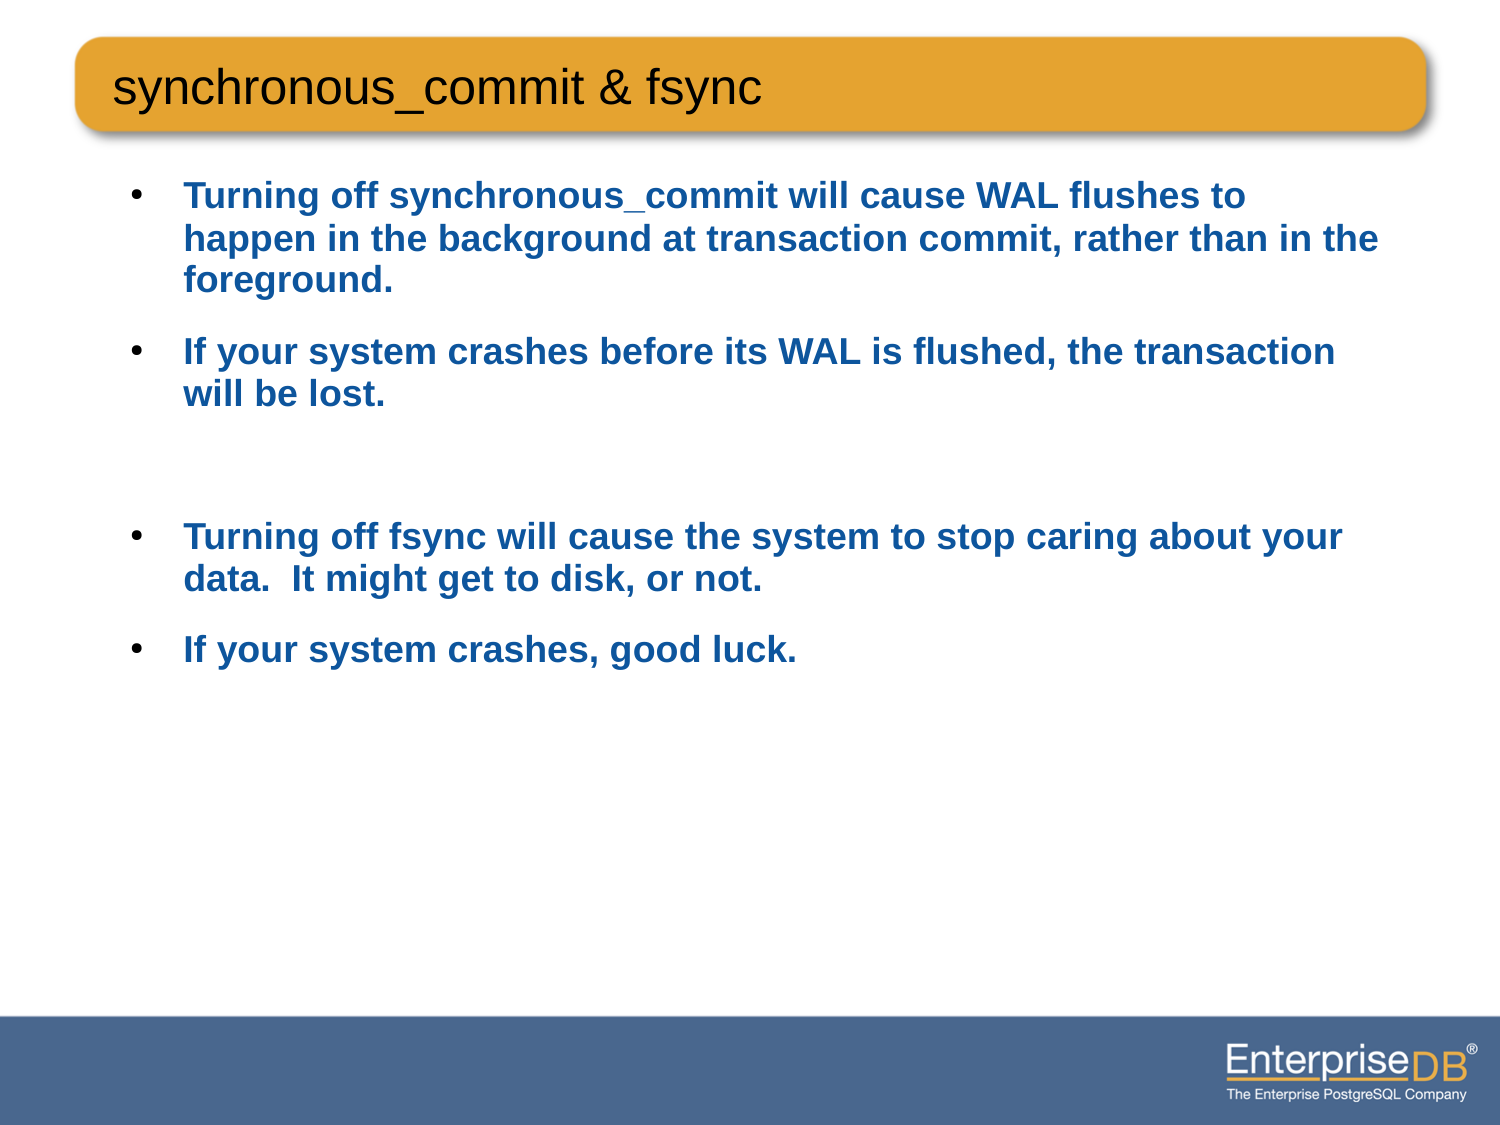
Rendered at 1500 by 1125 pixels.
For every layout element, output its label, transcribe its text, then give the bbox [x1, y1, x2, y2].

picture [0, 0, 1500, 1125]
title synchronous_commit & fsync [112, 37, 1388, 138]
list Turning off synchronous_commit will cause WAL flushes to happen in the background at transaction commit, rather than in the foreground. If your system crashes before its WAL is flushed, the transaction will be lost. Turning off fsync will cause the system to stop caring about your data. It might get to disk, or not. If your system crashes, good luck. [112, 174, 1388, 948]
